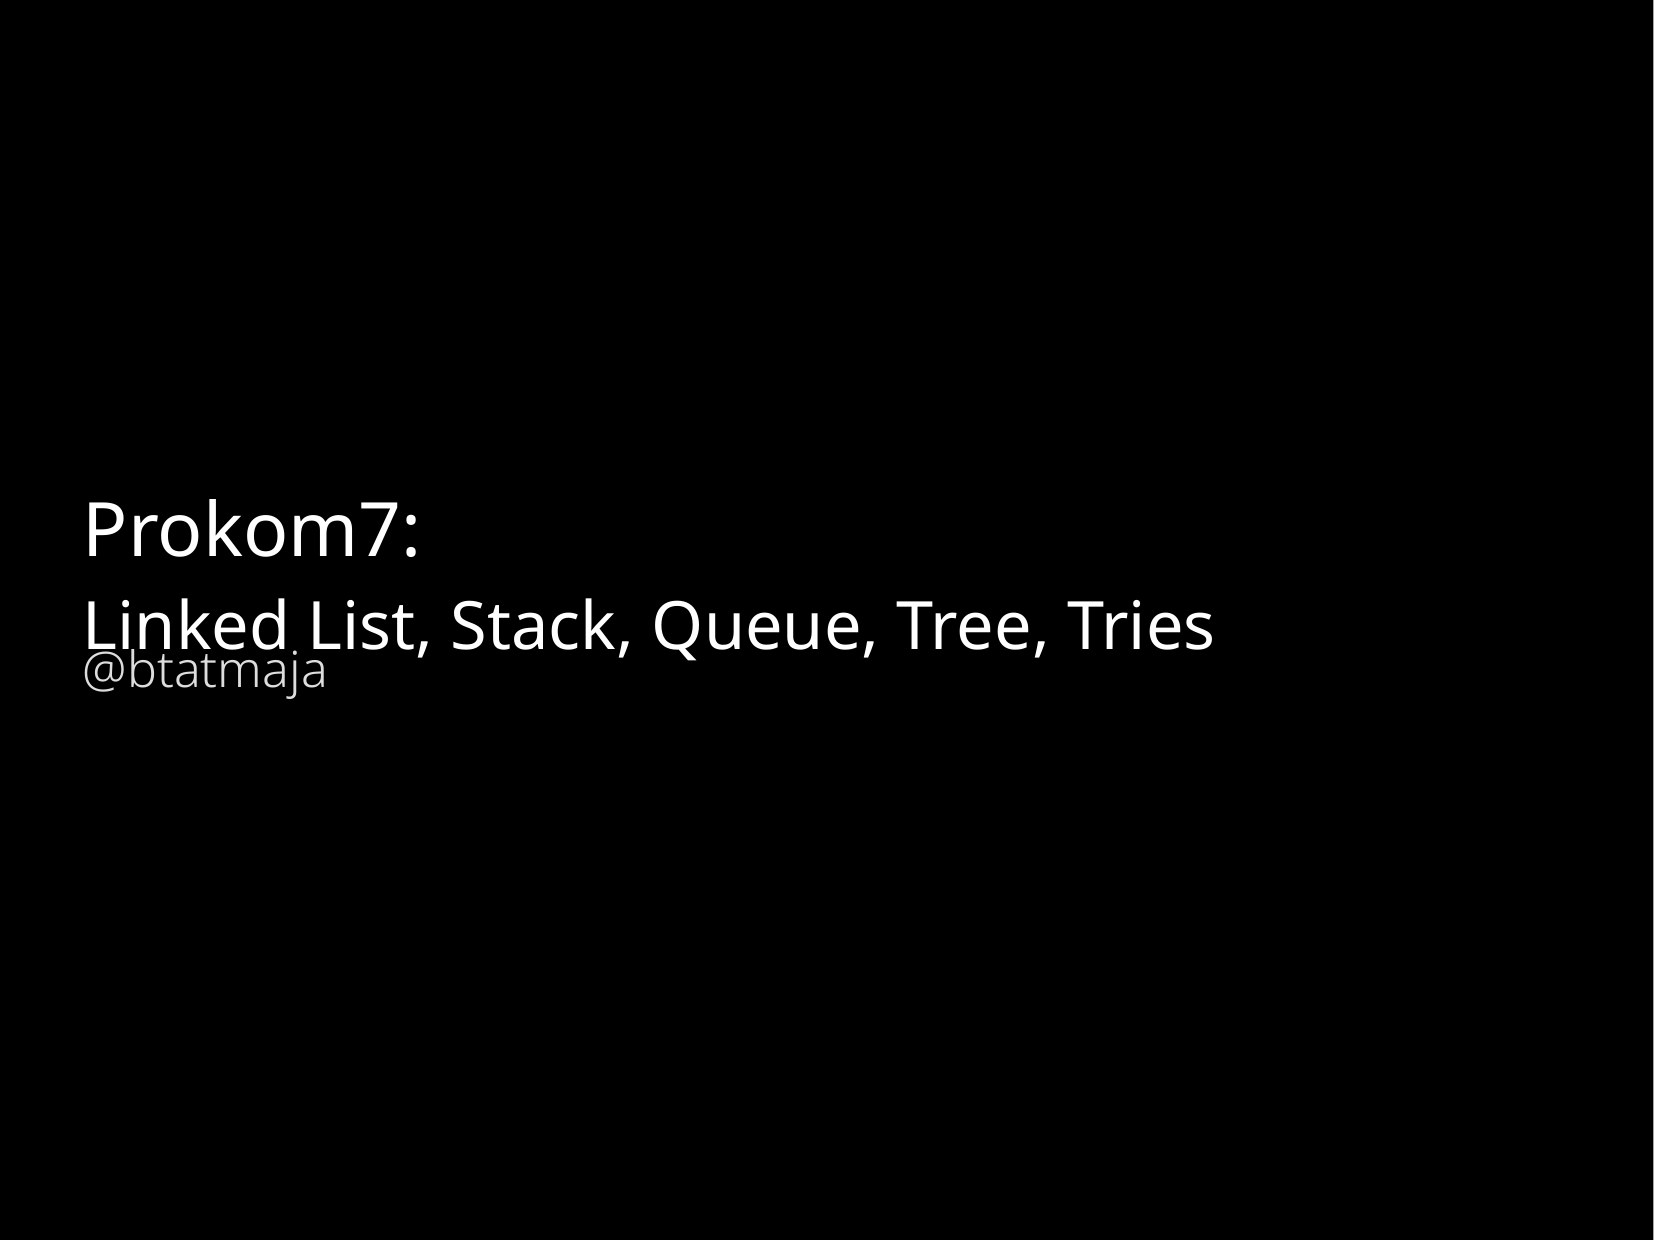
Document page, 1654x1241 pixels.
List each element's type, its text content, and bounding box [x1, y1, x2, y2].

subtitle @btatmaja [82, 670, 1571, 1007]
title Prokom7: Linked List, Stack, Queue, Tree, Tries [82, 490, 1571, 656]
